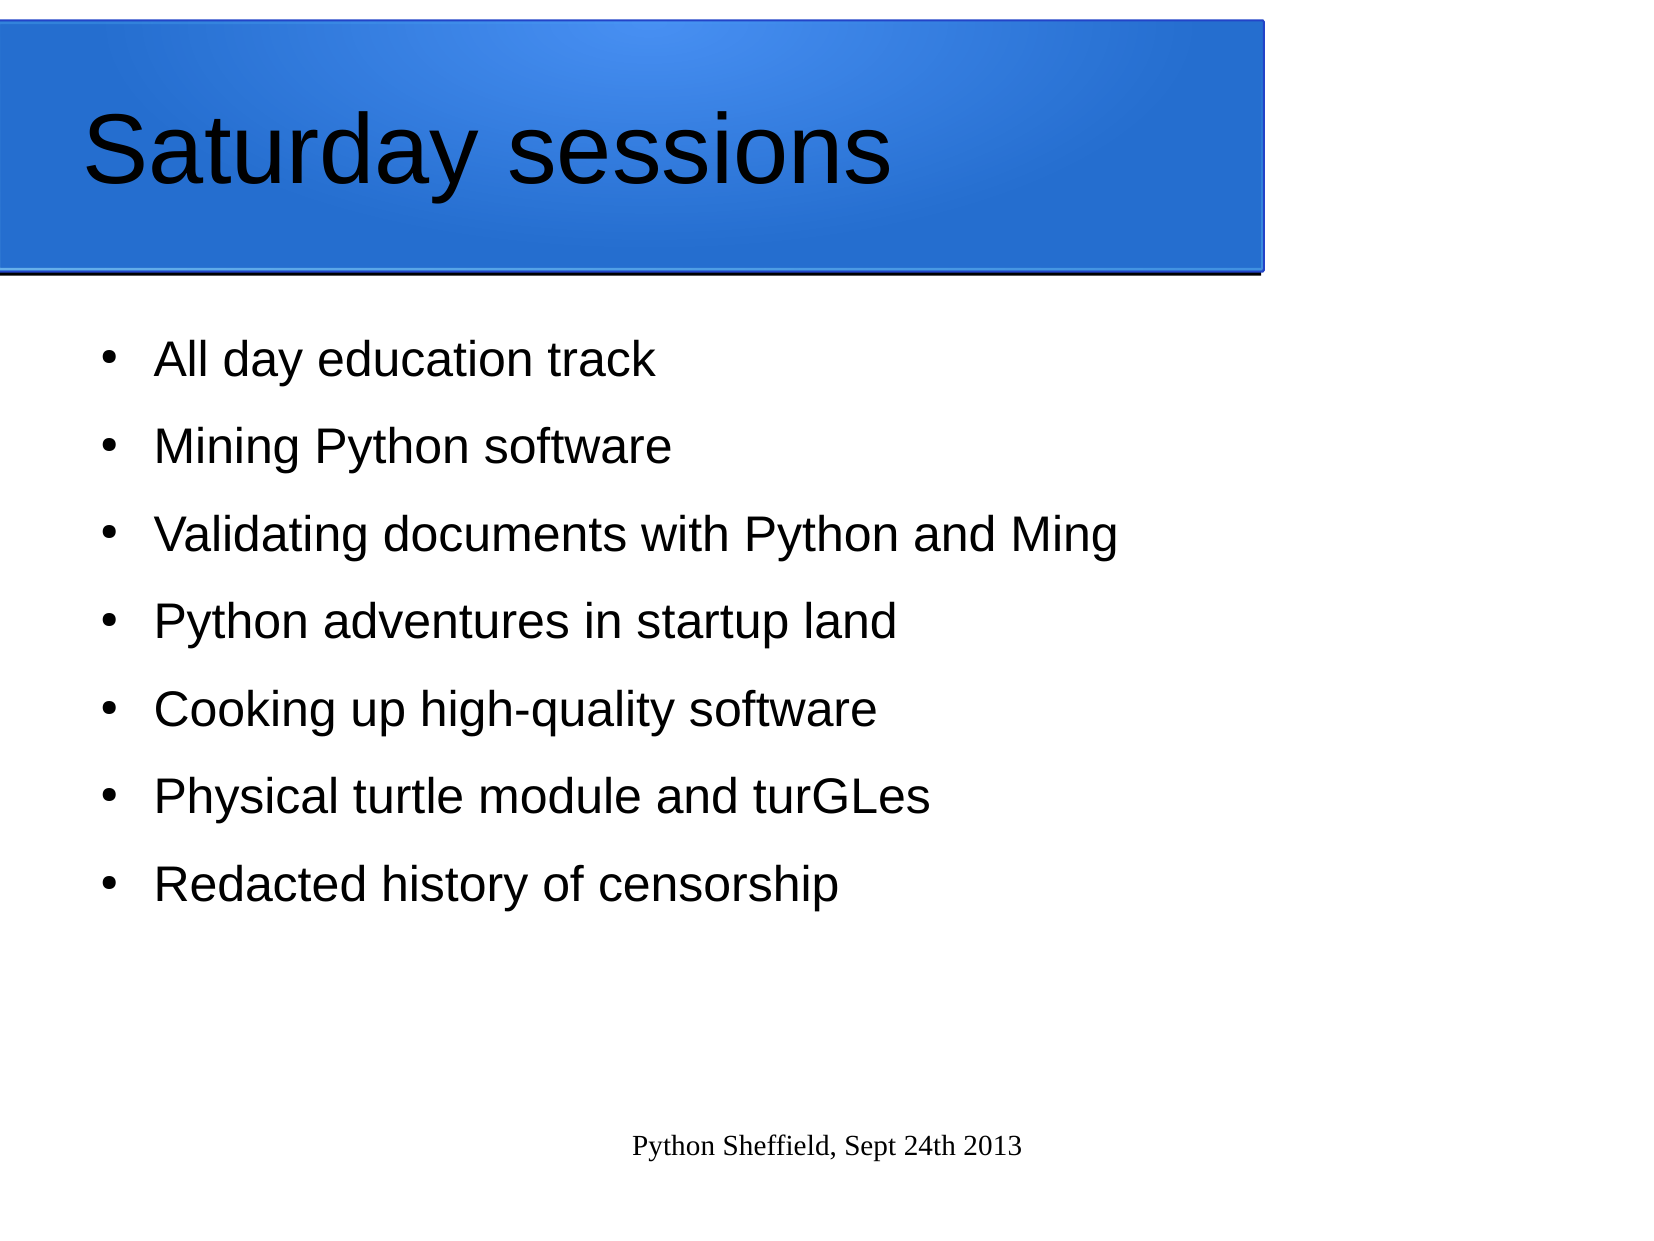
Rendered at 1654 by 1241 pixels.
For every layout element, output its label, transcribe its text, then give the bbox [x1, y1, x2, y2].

list All day education track Mining Python software Validating documents with Python and Ming Python adventures in startup land Cooking up high-quality software Physical turtle module and turGLes Redacted history of censorship [82, 330, 1571, 1051]
title Saturday sessions [82, 47, 1235, 252]
